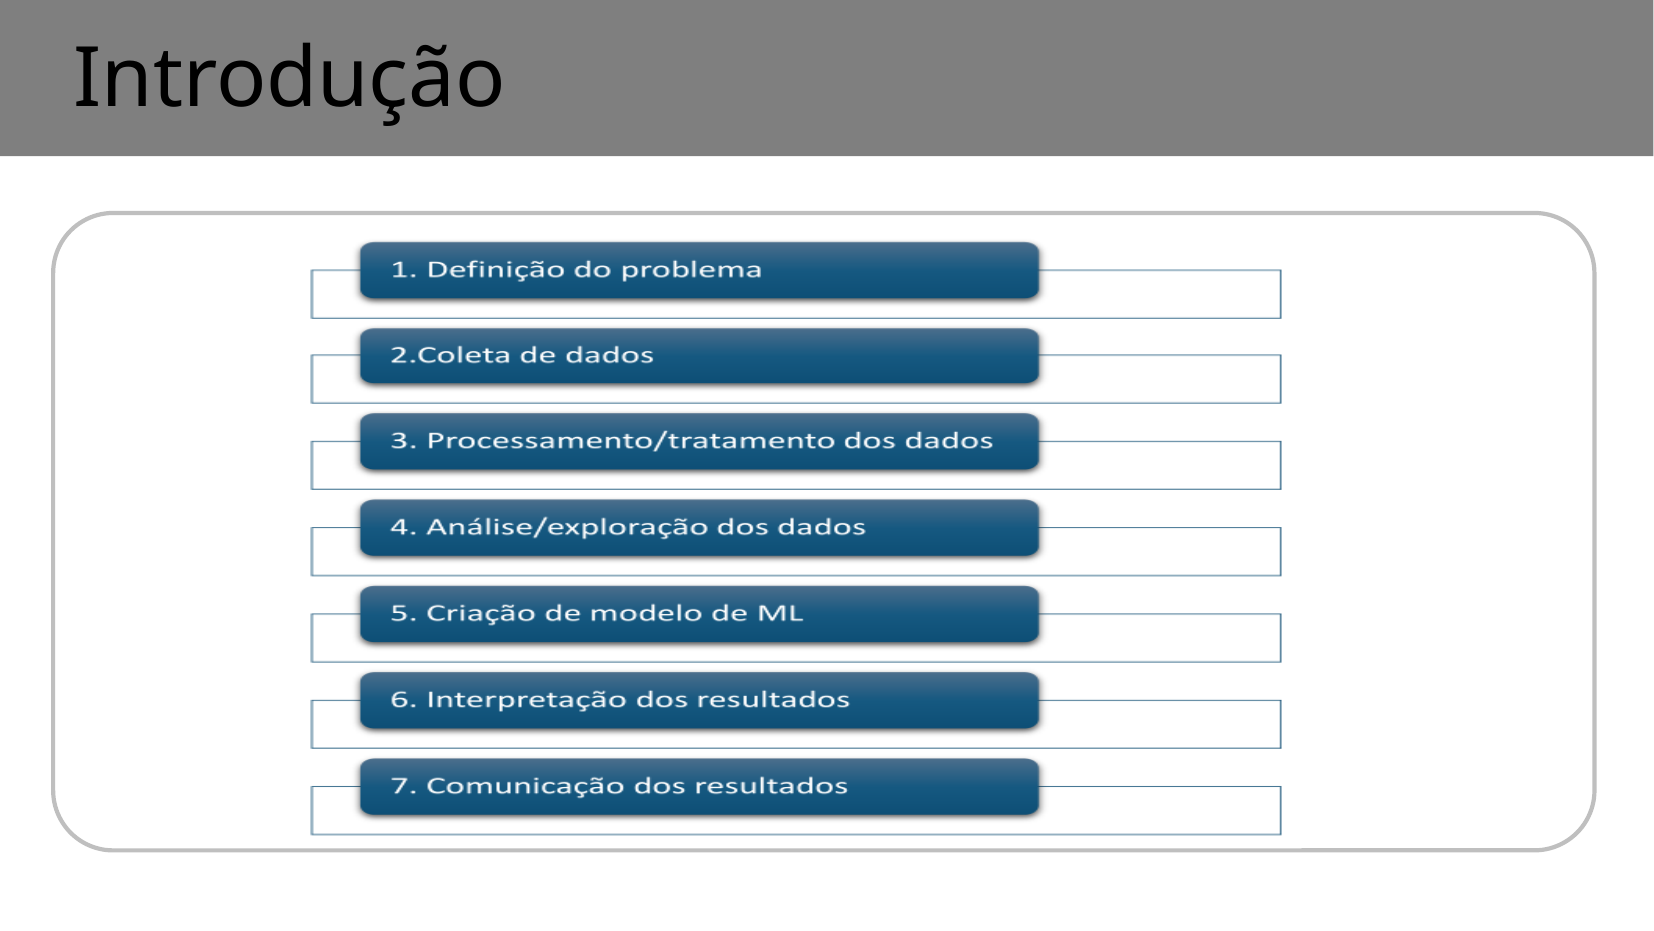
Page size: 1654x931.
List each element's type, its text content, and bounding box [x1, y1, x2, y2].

text_box [0, 0, 1654, 157]
text_box Introdução [59, 9, 544, 127]
picture [295, 235, 1299, 844]
